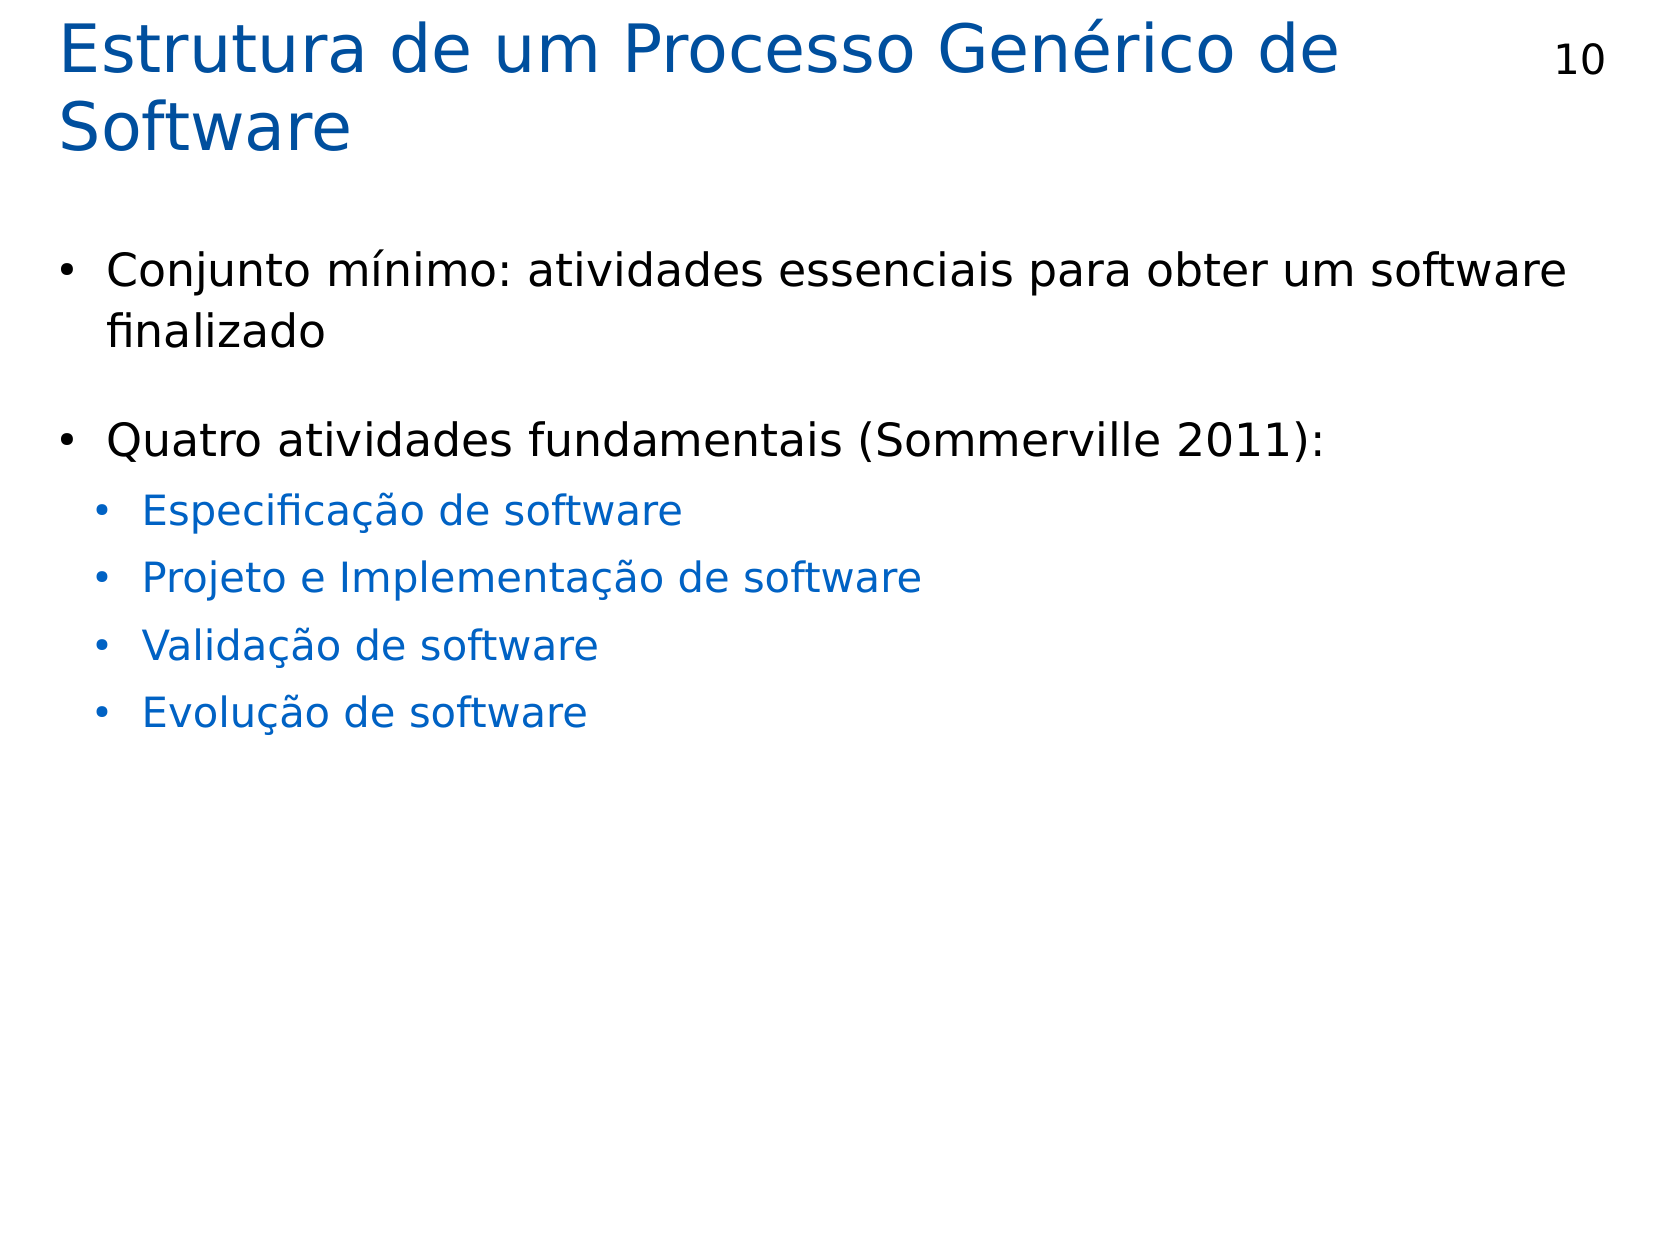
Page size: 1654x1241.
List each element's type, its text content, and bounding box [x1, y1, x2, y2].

list Conjunto mínimo: atividades essenciais para obter um software finalizado Quatro atividades fundamentais (Sommerville 2011): Especificação de software Projeto e Implementação de software Validação de software Evolução de software [59, 236, 1595, 1211]
title Estrutura de um Processo Genérico de Software [59, 10, 1506, 167]
